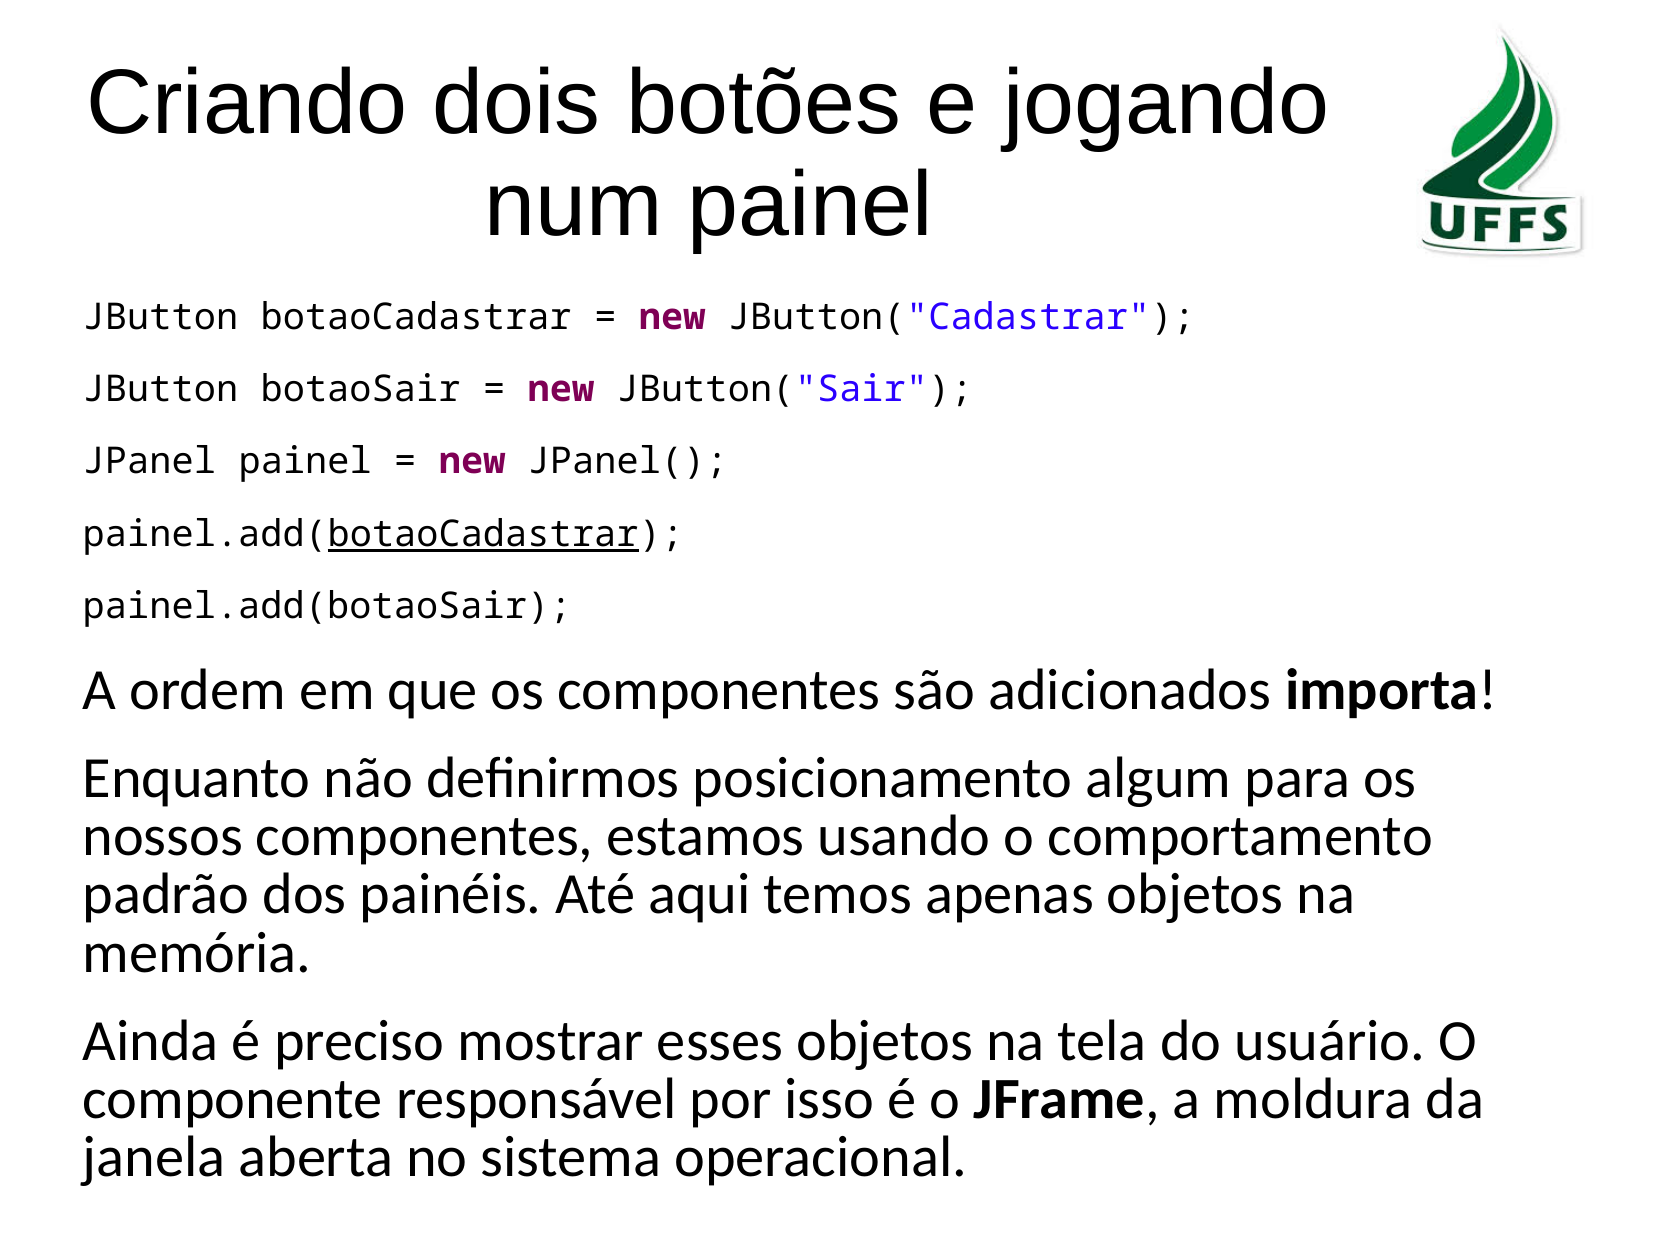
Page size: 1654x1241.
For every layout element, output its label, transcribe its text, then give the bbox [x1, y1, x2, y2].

list A ordem em que os componentes são adicionados importa! Enquanto não definirmos posicionamento algum para os nossos componentes, estamos usando o comportamento padrão dos painéis. Até aqui temos apenas objetos na memória. Ainda é preciso mostrar esses objetos na tela do usuário. O componente responsável por isso é o JFrame, a moldura da janela aberta no sistema operacional. [82, 665, 1571, 1193]
title Criando dois botões e jogando num painel [82, 49, 1335, 257]
picture [1381, 20, 1624, 272]
list JButton botaoCadastrar = new JButton("Cadastrar"); JButton botaoSair = new JButton("Sair"); JPanel painel = new JPanel(); painel.add(botaoCadastrar); painel.add(botaoSair); [82, 290, 1571, 634]
